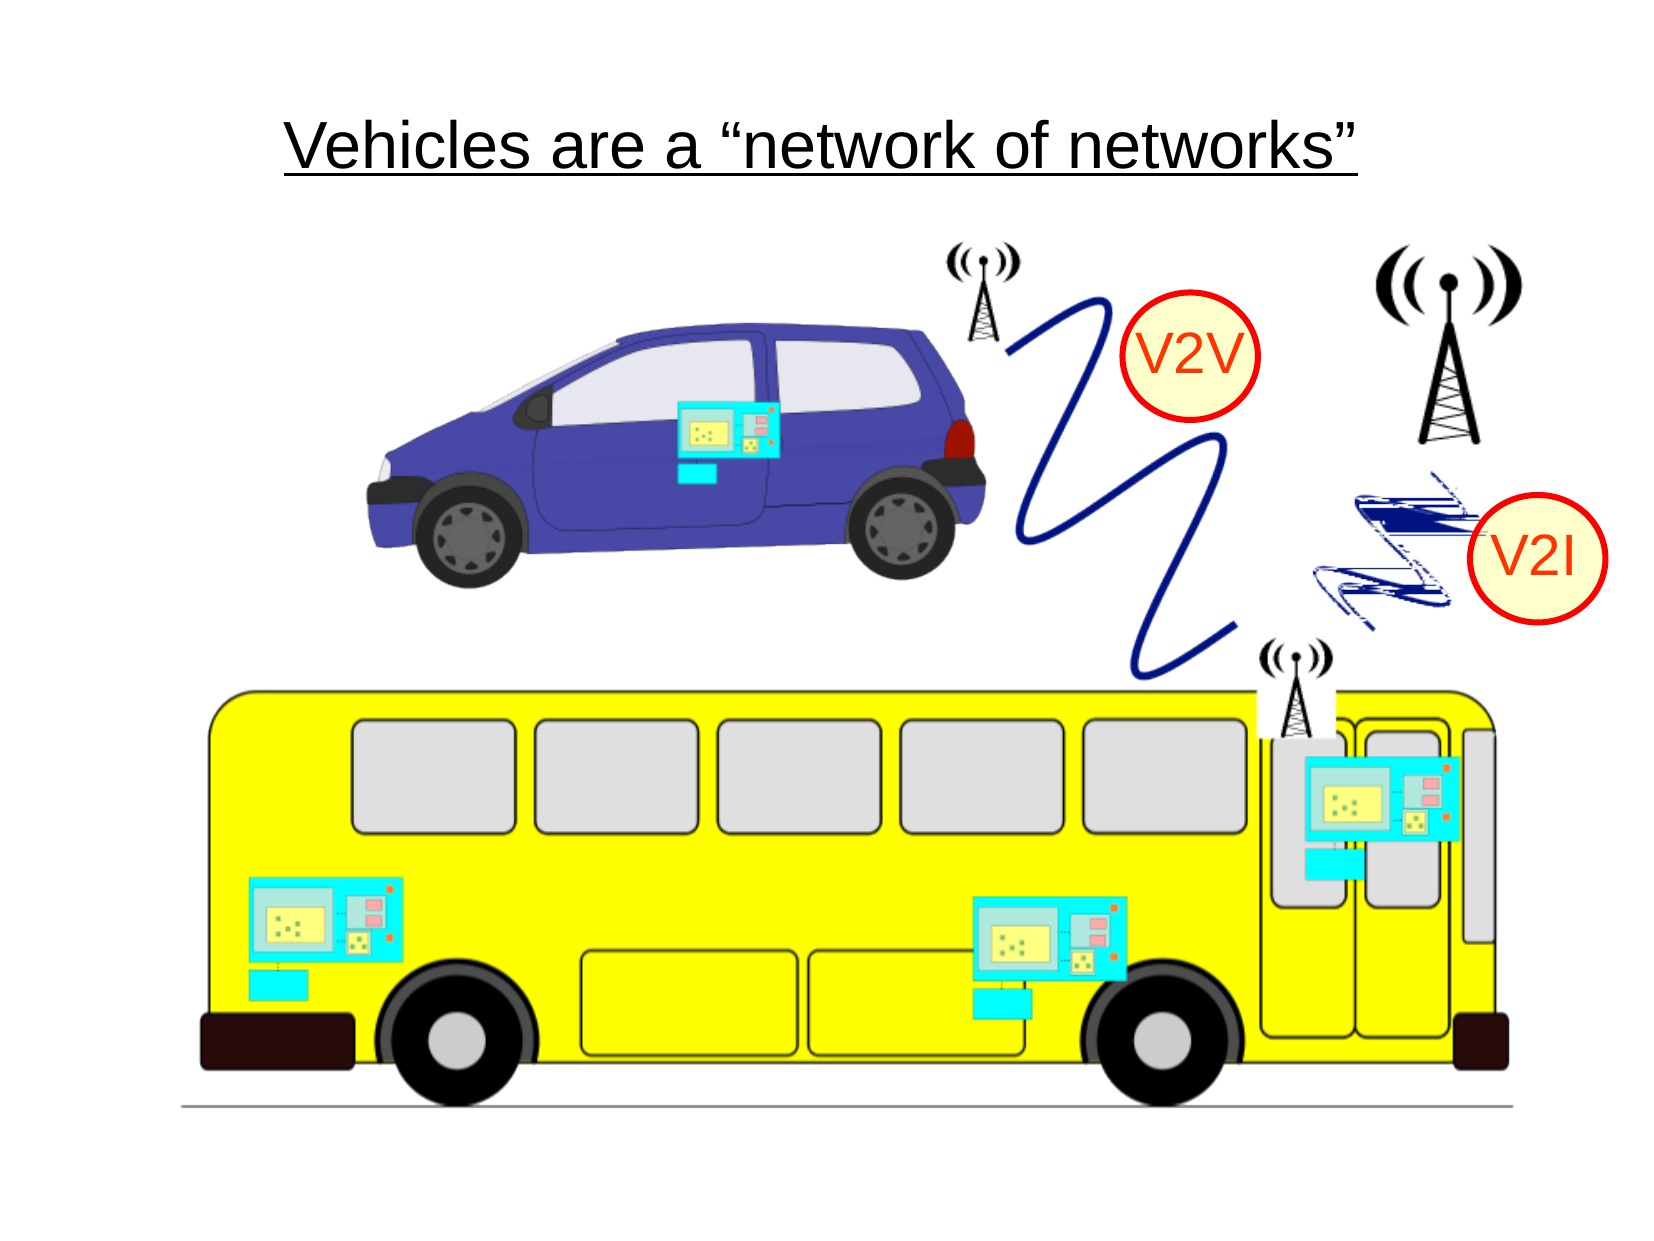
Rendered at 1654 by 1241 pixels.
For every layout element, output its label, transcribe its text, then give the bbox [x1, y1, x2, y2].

text_box V2V [1120, 313, 1139, 400]
text_box [1122, 292, 1258, 421]
text_box V2I [1475, 585, 1487, 602]
text_box V2V [1241, 313, 1261, 400]
picture [69, 26, 1654, 1241]
text_box [1470, 494, 1606, 623]
text_box V2I [1475, 515, 1487, 532]
text_box V2I [1589, 515, 1601, 533]
title Vehicles are a “network of networks” [281, 42, 1360, 250]
text_box V2I [1589, 584, 1601, 602]
